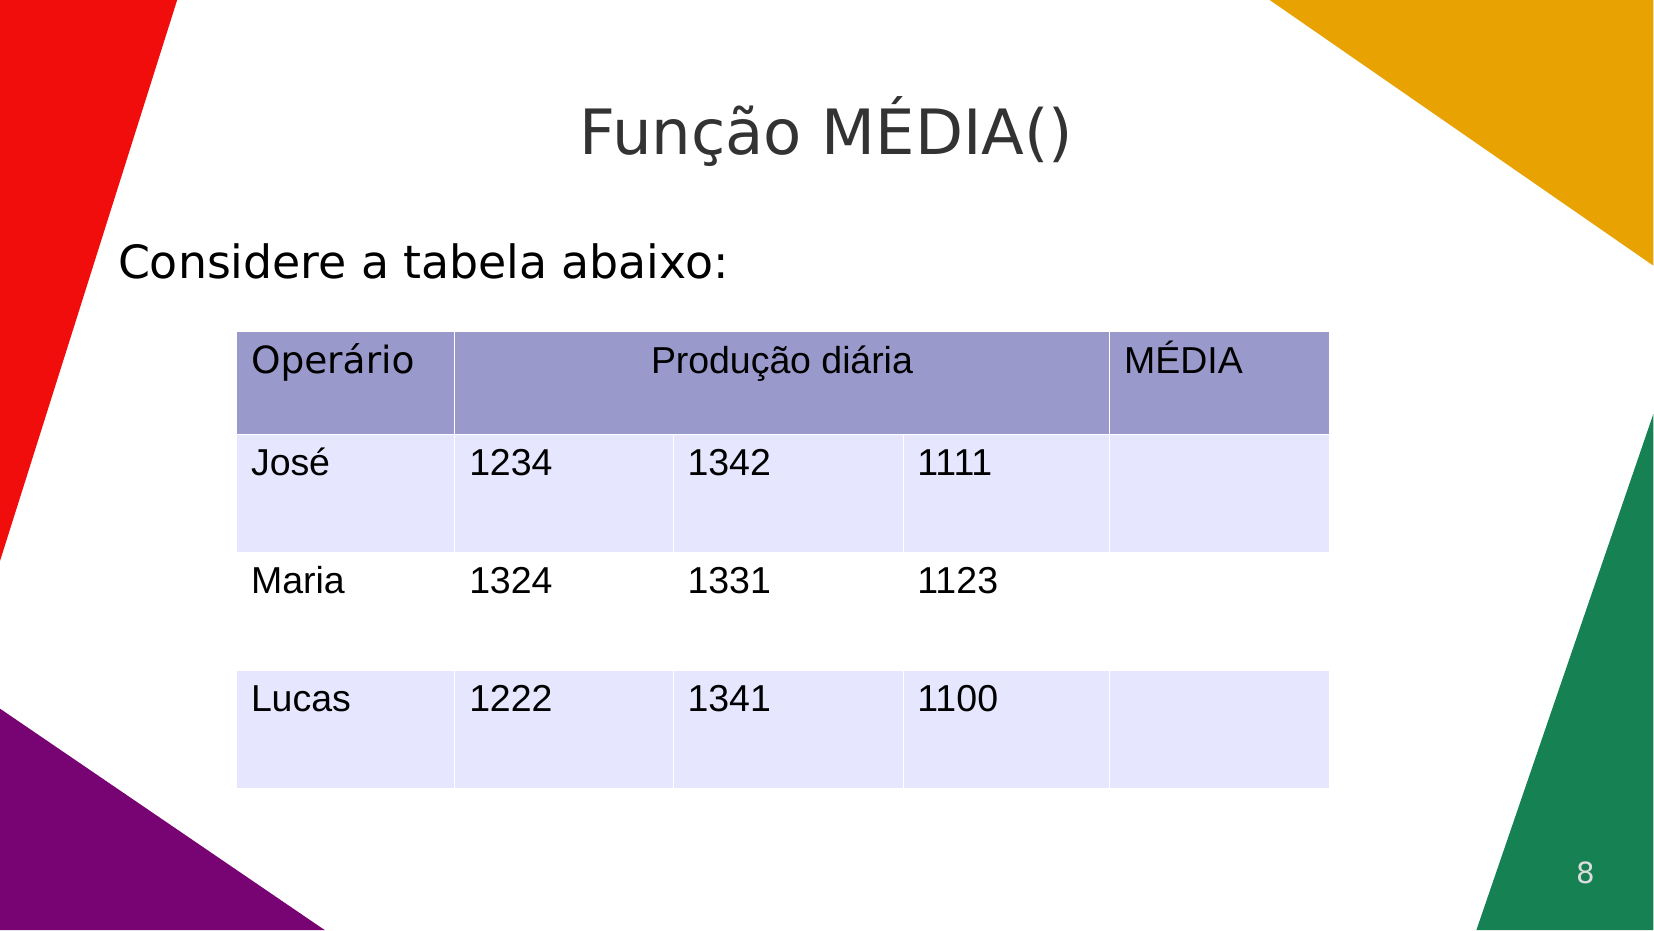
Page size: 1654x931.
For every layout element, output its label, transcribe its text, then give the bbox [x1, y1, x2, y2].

table_cell 1342 [674, 435, 903, 552]
table_cell [237, 789, 454, 861]
list Considere a tabela abaixo: [118, 236, 1536, 827]
table_cell 1111 [904, 435, 1109, 552]
table_cell Lucas [237, 671, 454, 788]
title Função MÉDIA() [118, 59, 1536, 207]
table_cell 1100 [904, 671, 1109, 788]
table_cell 1324 [455, 553, 673, 670]
table_cell [904, 789, 1109, 861]
table_cell [1110, 671, 1329, 788]
table_cell Maria [237, 553, 454, 670]
table_header MÉDIA [1110, 332, 1329, 434]
table_cell 1123 [904, 553, 1109, 670]
table_cell 1222 [455, 671, 673, 788]
table_cell José [237, 435, 454, 552]
table_cell [674, 789, 903, 861]
table_header Operário [237, 332, 454, 434]
table_cell [1110, 435, 1329, 552]
table_cell 1331 [674, 553, 903, 670]
table_cell [1110, 789, 1329, 861]
table_header Produção diária [455, 332, 1109, 434]
table_cell [455, 789, 673, 861]
table_cell [1110, 553, 1329, 670]
table_cell 1341 [674, 671, 903, 788]
table_cell 1234 [455, 435, 673, 552]
